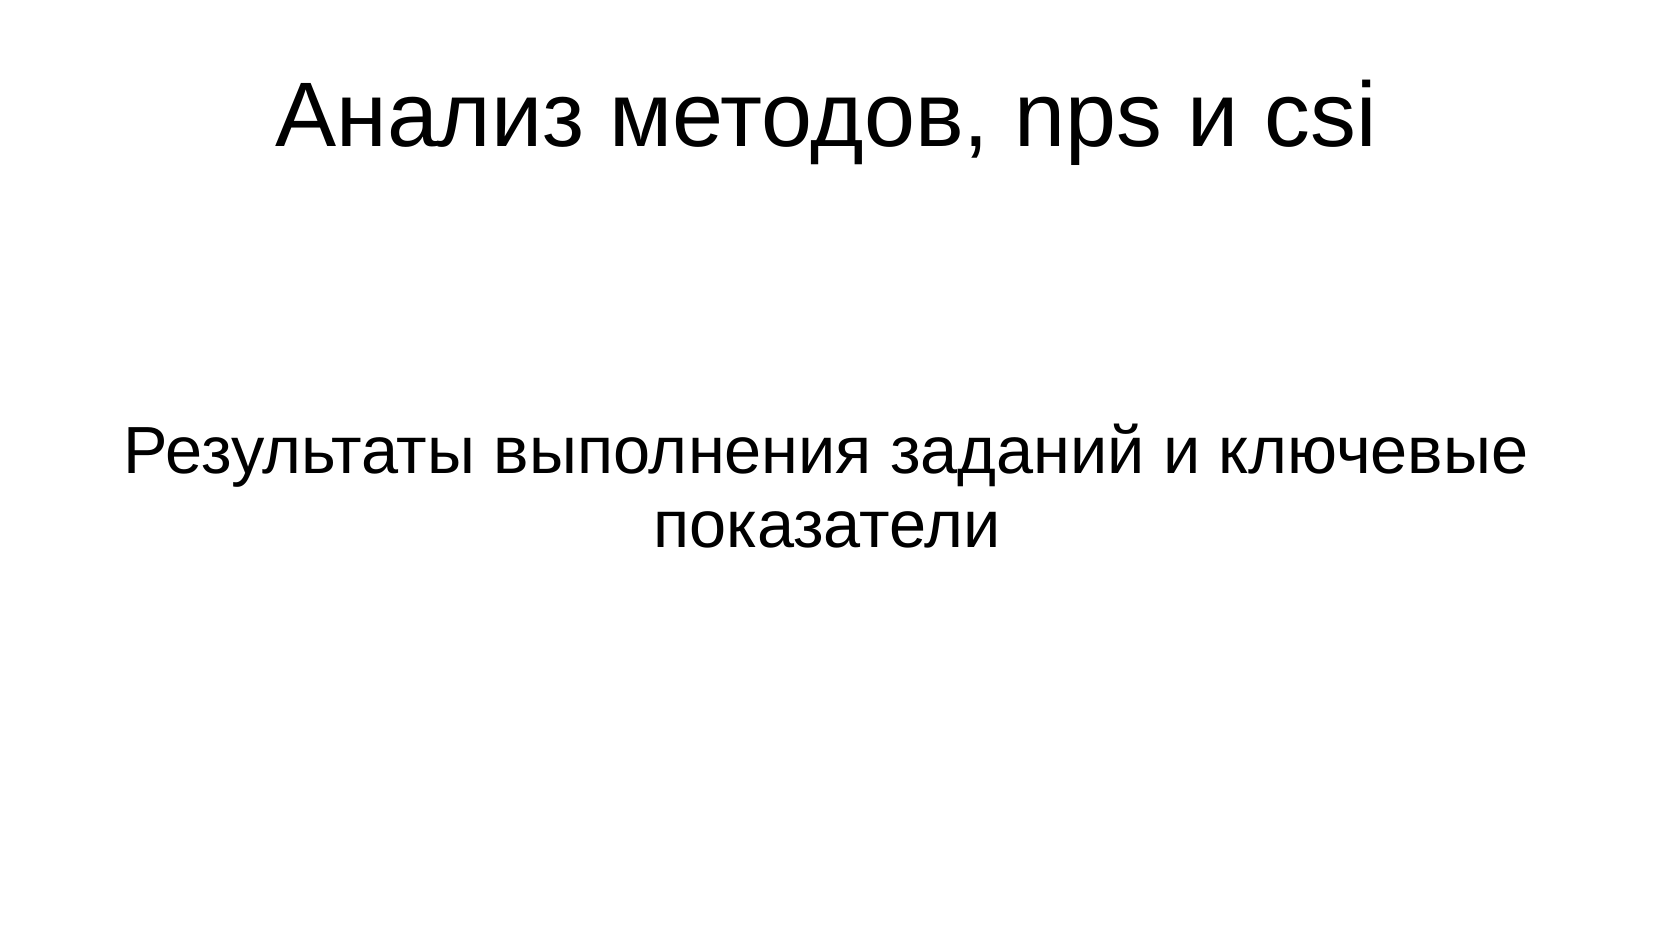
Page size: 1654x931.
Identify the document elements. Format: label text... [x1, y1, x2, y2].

subtitle Результаты выполнения заданий и ключевые показатели [82, 217, 1571, 758]
title Анализ методов, nps и csi [82, 37, 1571, 193]
